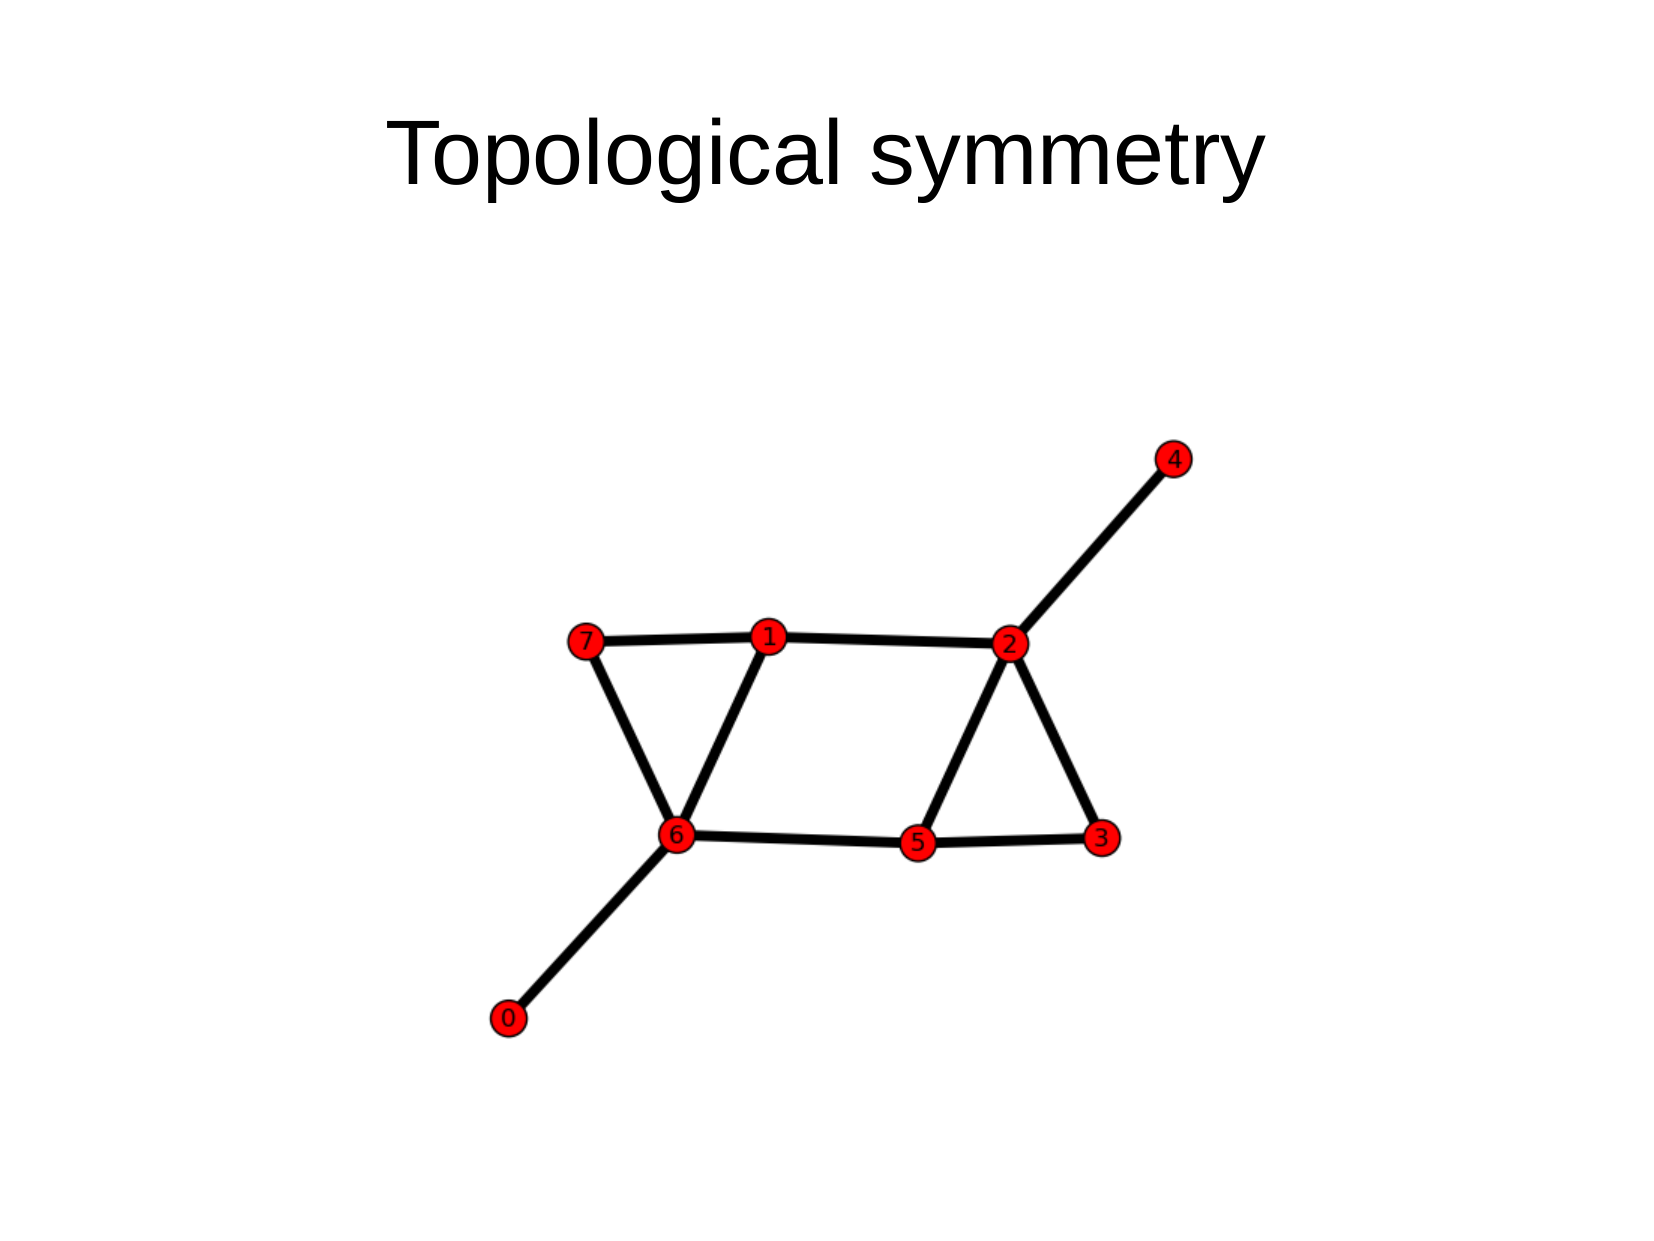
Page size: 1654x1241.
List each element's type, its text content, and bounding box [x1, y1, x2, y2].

title Topological symmetry [82, 49, 1571, 257]
picture [226, 288, 1427, 1189]
